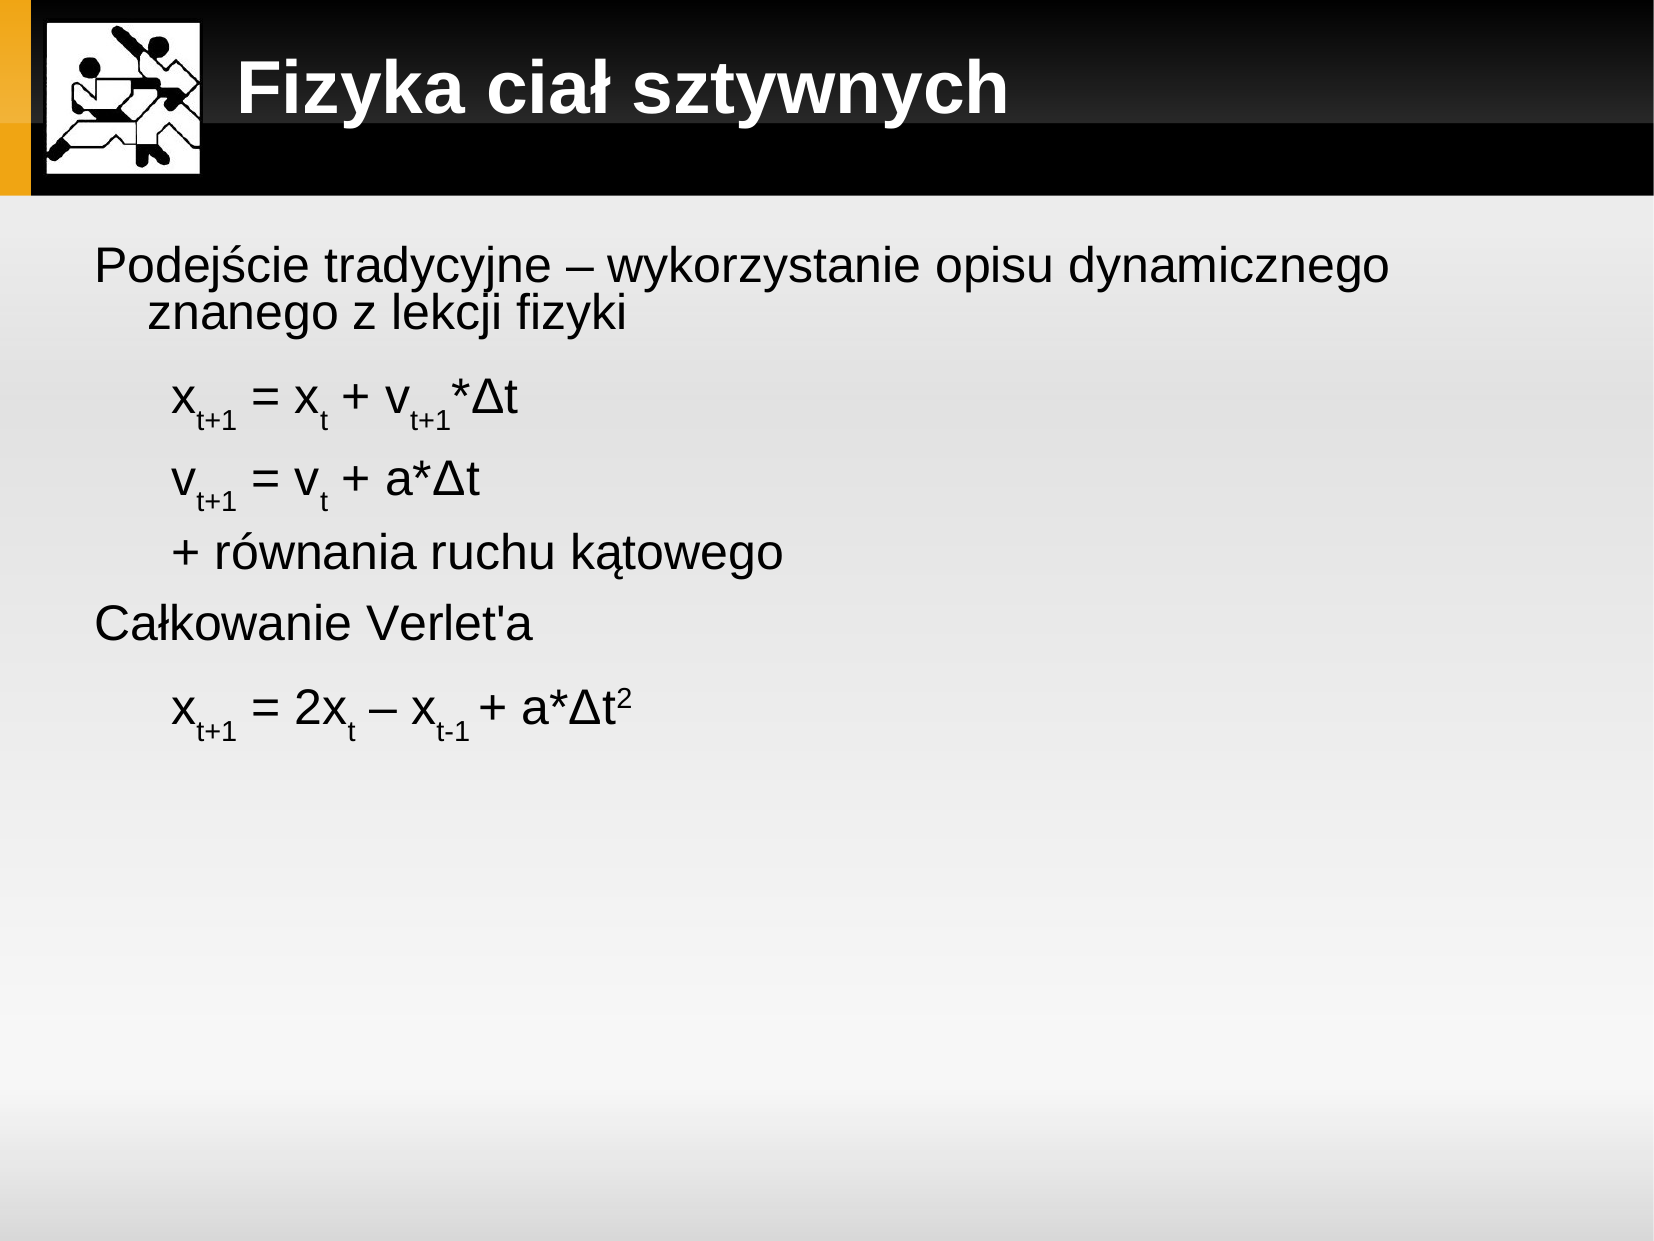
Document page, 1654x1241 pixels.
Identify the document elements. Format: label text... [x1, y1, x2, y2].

list Podejście tradycyjne – wykorzystanie opisu dynamicznego znanego z lekcji fizyki xt+1 = xt + vt+1*Δt vt+1 = vt + a*Δt + równania ruchu kątowego Całkowanie Verlet'a xt+1 = 2xt – xt-1 + a*Δt2 [77, 244, 1565, 1063]
picture [0, 0, 1654, 1241]
text_box Fizyka ciał sztywnych [236, 48, 1595, 130]
